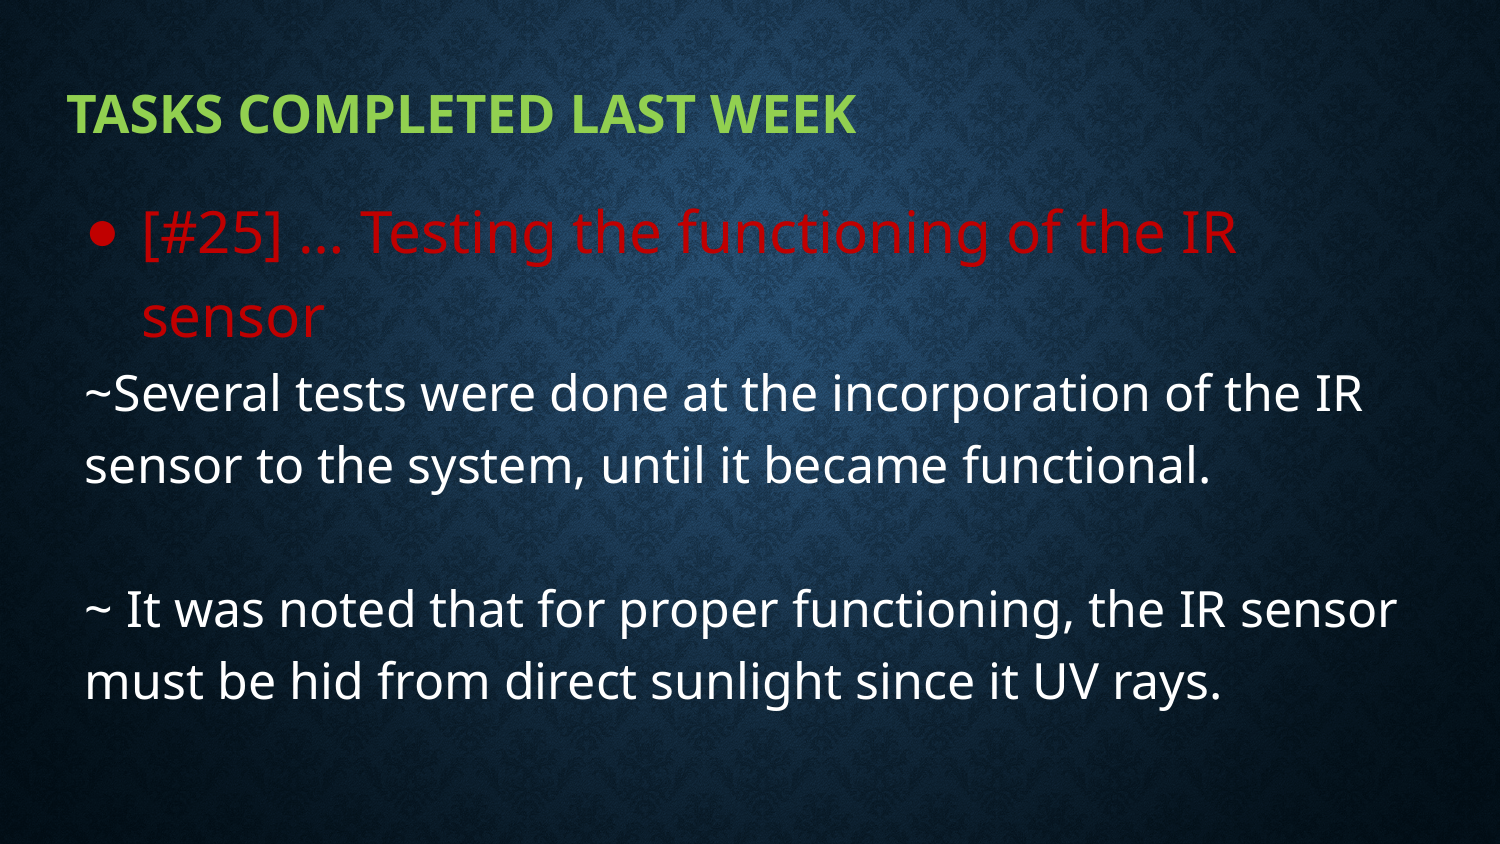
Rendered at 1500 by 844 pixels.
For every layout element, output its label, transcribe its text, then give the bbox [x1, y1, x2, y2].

title Tasks completed last week [51, 72, 1449, 166]
list [#25] … Testing the functioning of the IR sensor ~Several tests were done at the incorporation of the IR sensor to the system, until it became functional. ~ It was noted that for proper functioning, the IR sensor must be hid from direct sunlight since it UV rays. [51, 166, 1449, 728]
picture [0, 0, 1500, 844]
